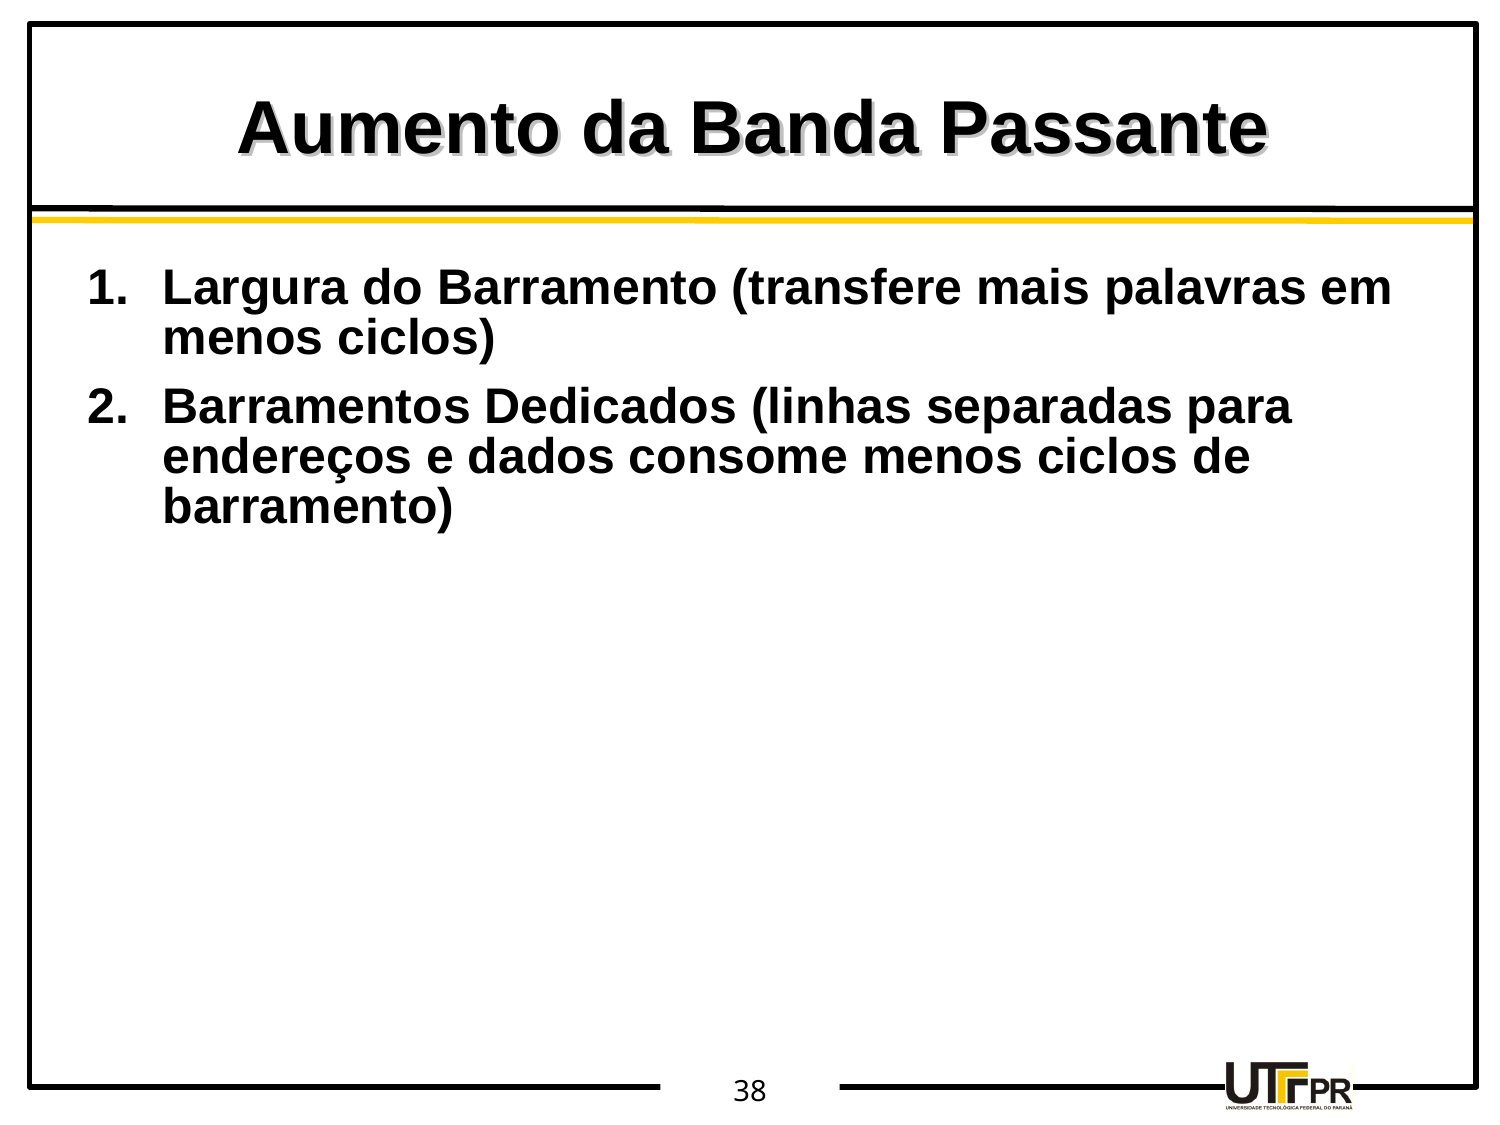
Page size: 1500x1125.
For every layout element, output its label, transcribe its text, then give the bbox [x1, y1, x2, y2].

list Largura do Barramento (transfere mais palavras em menos ciclos) Barramentos Dedicados (linhas separadas para endereços e dados consome menos ciclos de barramento) [72, 257, 1428, 1027]
picture [1225, 1062, 1353, 1110]
title Aumento da Banda Passante [29, 85, 1477, 180]
